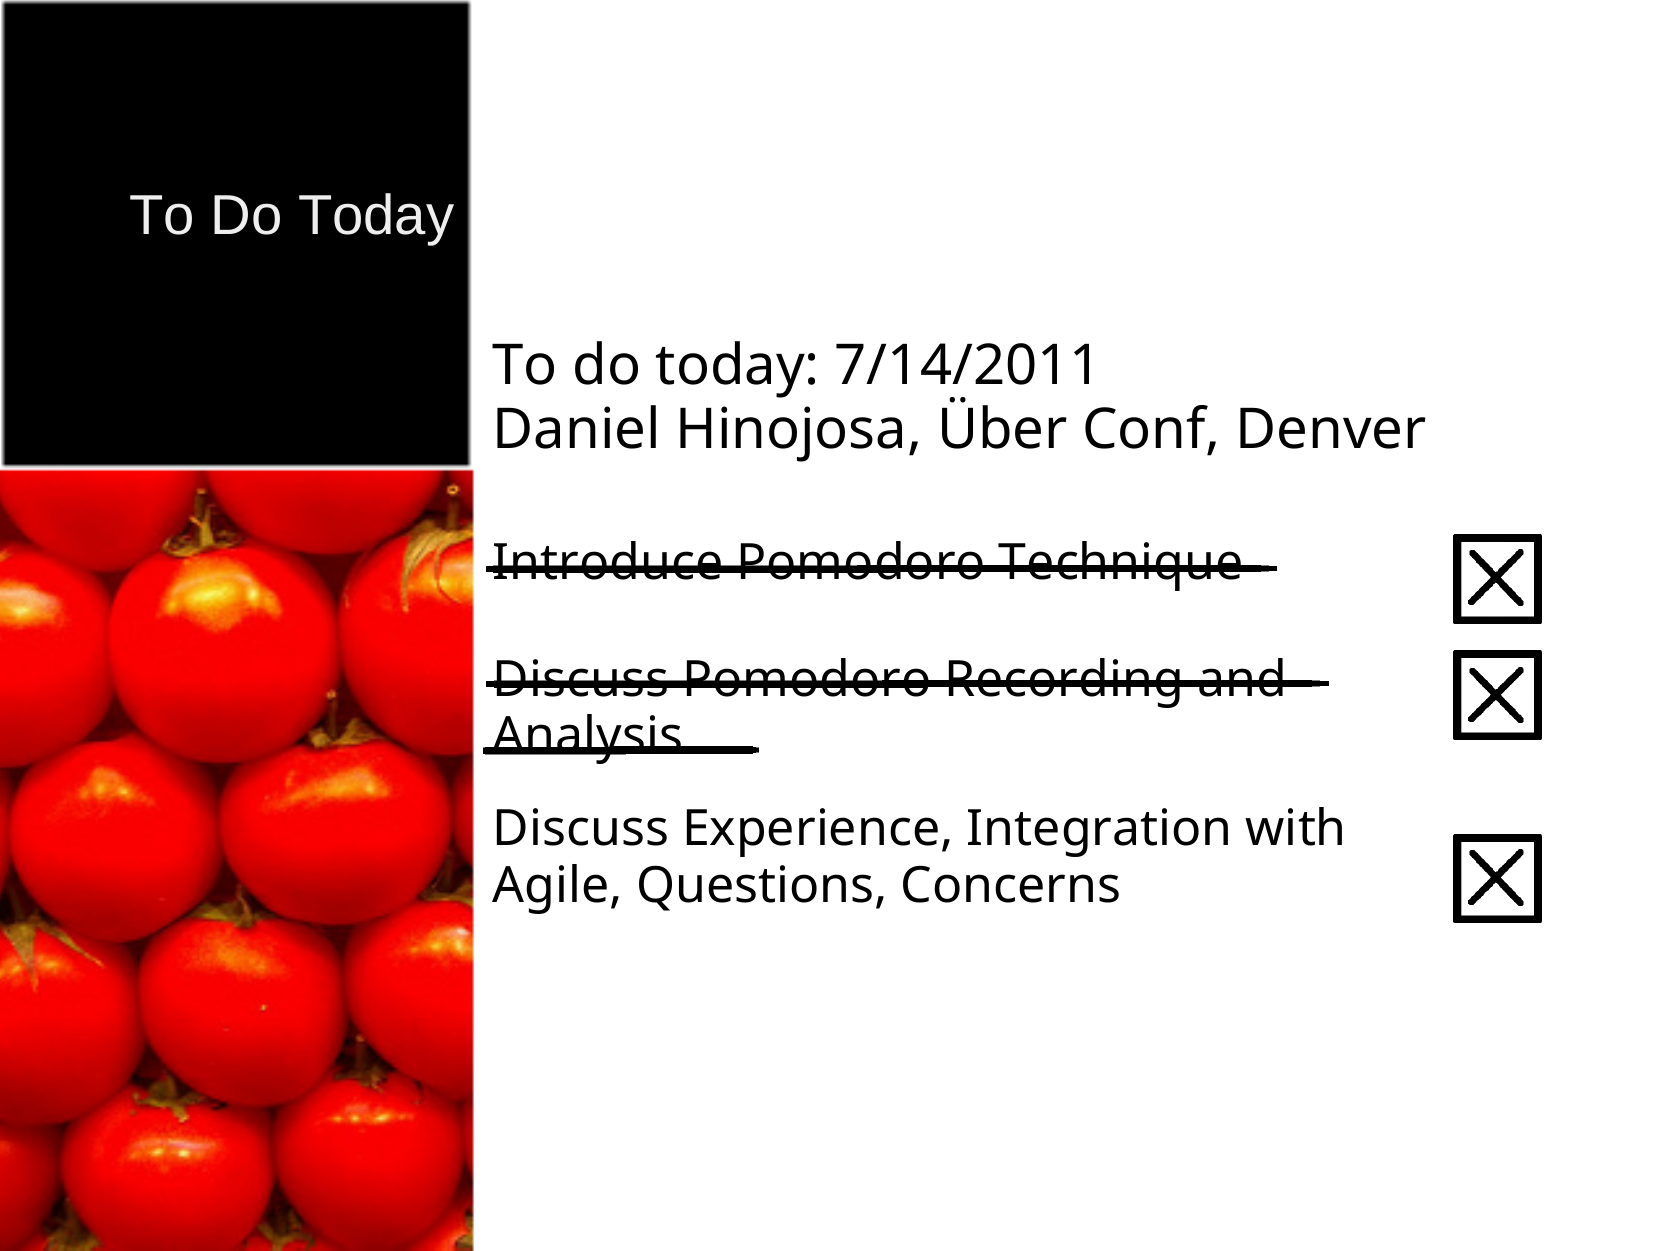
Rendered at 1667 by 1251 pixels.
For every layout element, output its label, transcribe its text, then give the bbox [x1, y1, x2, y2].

text_box To Do Today [24, 183, 455, 248]
list Introduce Pomodoro Technique [492, 534, 1386, 604]
text_box To do today: 7/14/2011 Daniel Hinojosa, Über Conf, Denver [492, 333, 1667, 462]
picture [0, 0, 1667, 1251]
text_box Discuss Experience, Integration with Agile, Questions, Concerns [492, 799, 1381, 914]
text_box Discuss Pomodoro Recording and Analysis [759, 650, 1445, 765]
